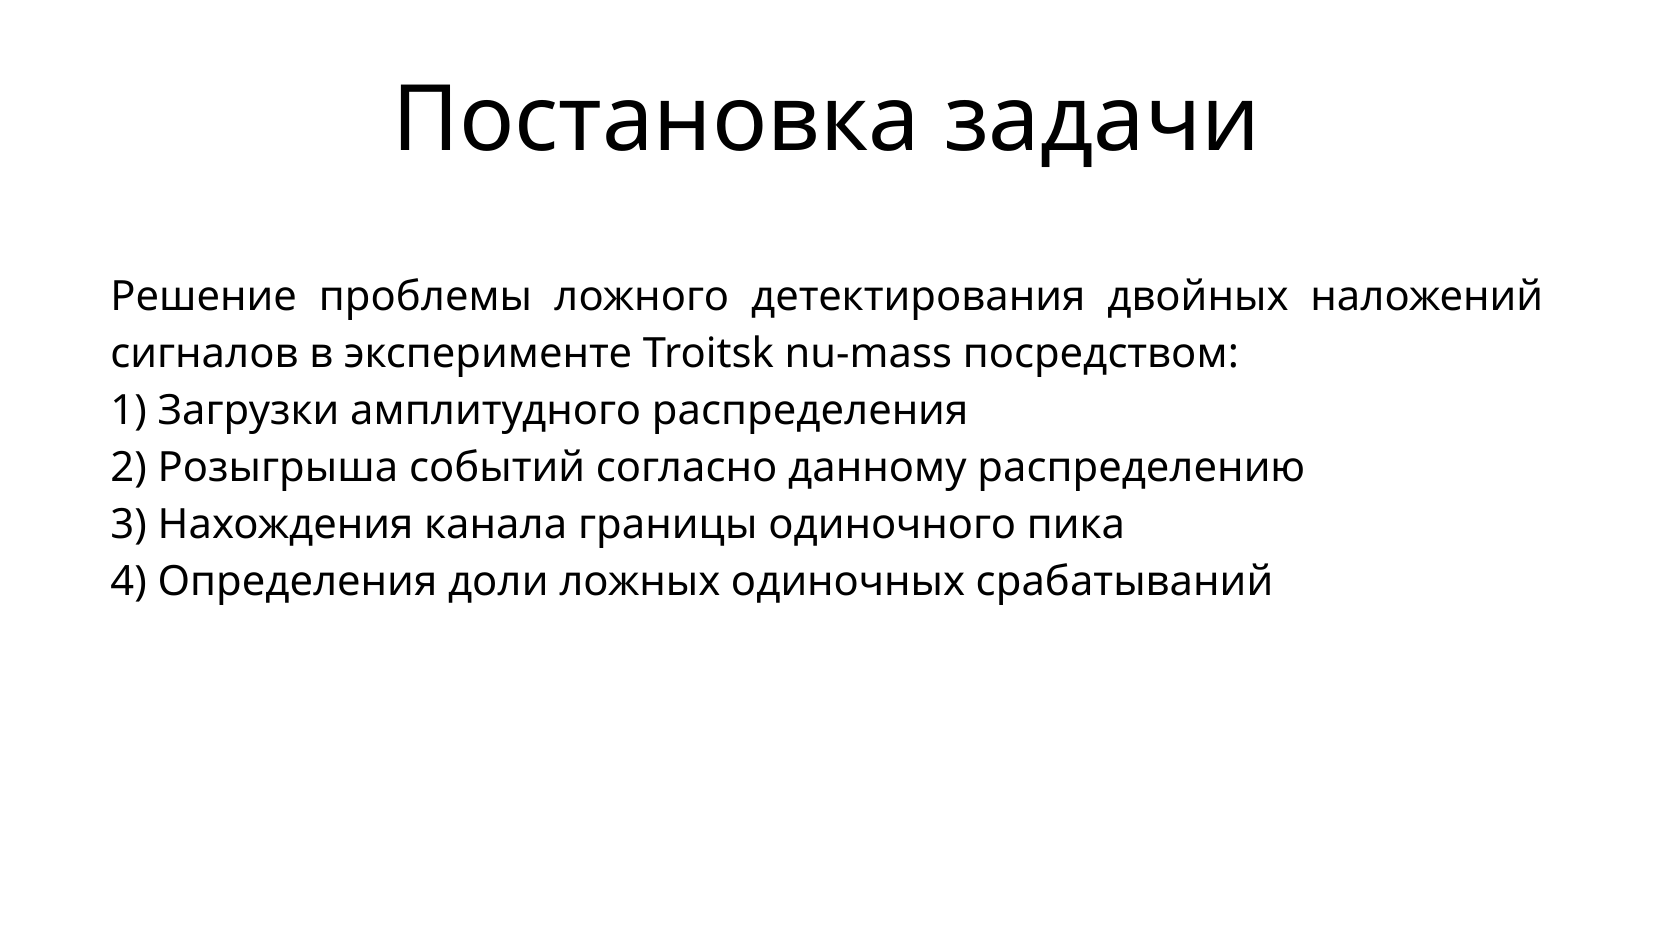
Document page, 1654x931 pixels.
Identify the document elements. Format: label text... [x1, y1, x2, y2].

title Постановка задачи [82, 37, 1571, 193]
text_box Решение проблемы ложного детектирования двойных наложений сигналов в эксперименте Troitsk nu-mass посредством: 1) Загрузки амплитудного распределения 2) Розыгрыша событий согласно данному распределению 3) Нахождения канала границы одиночного пика 4) Определения доли ложных одиночных срабатываний [95, 258, 1559, 610]
